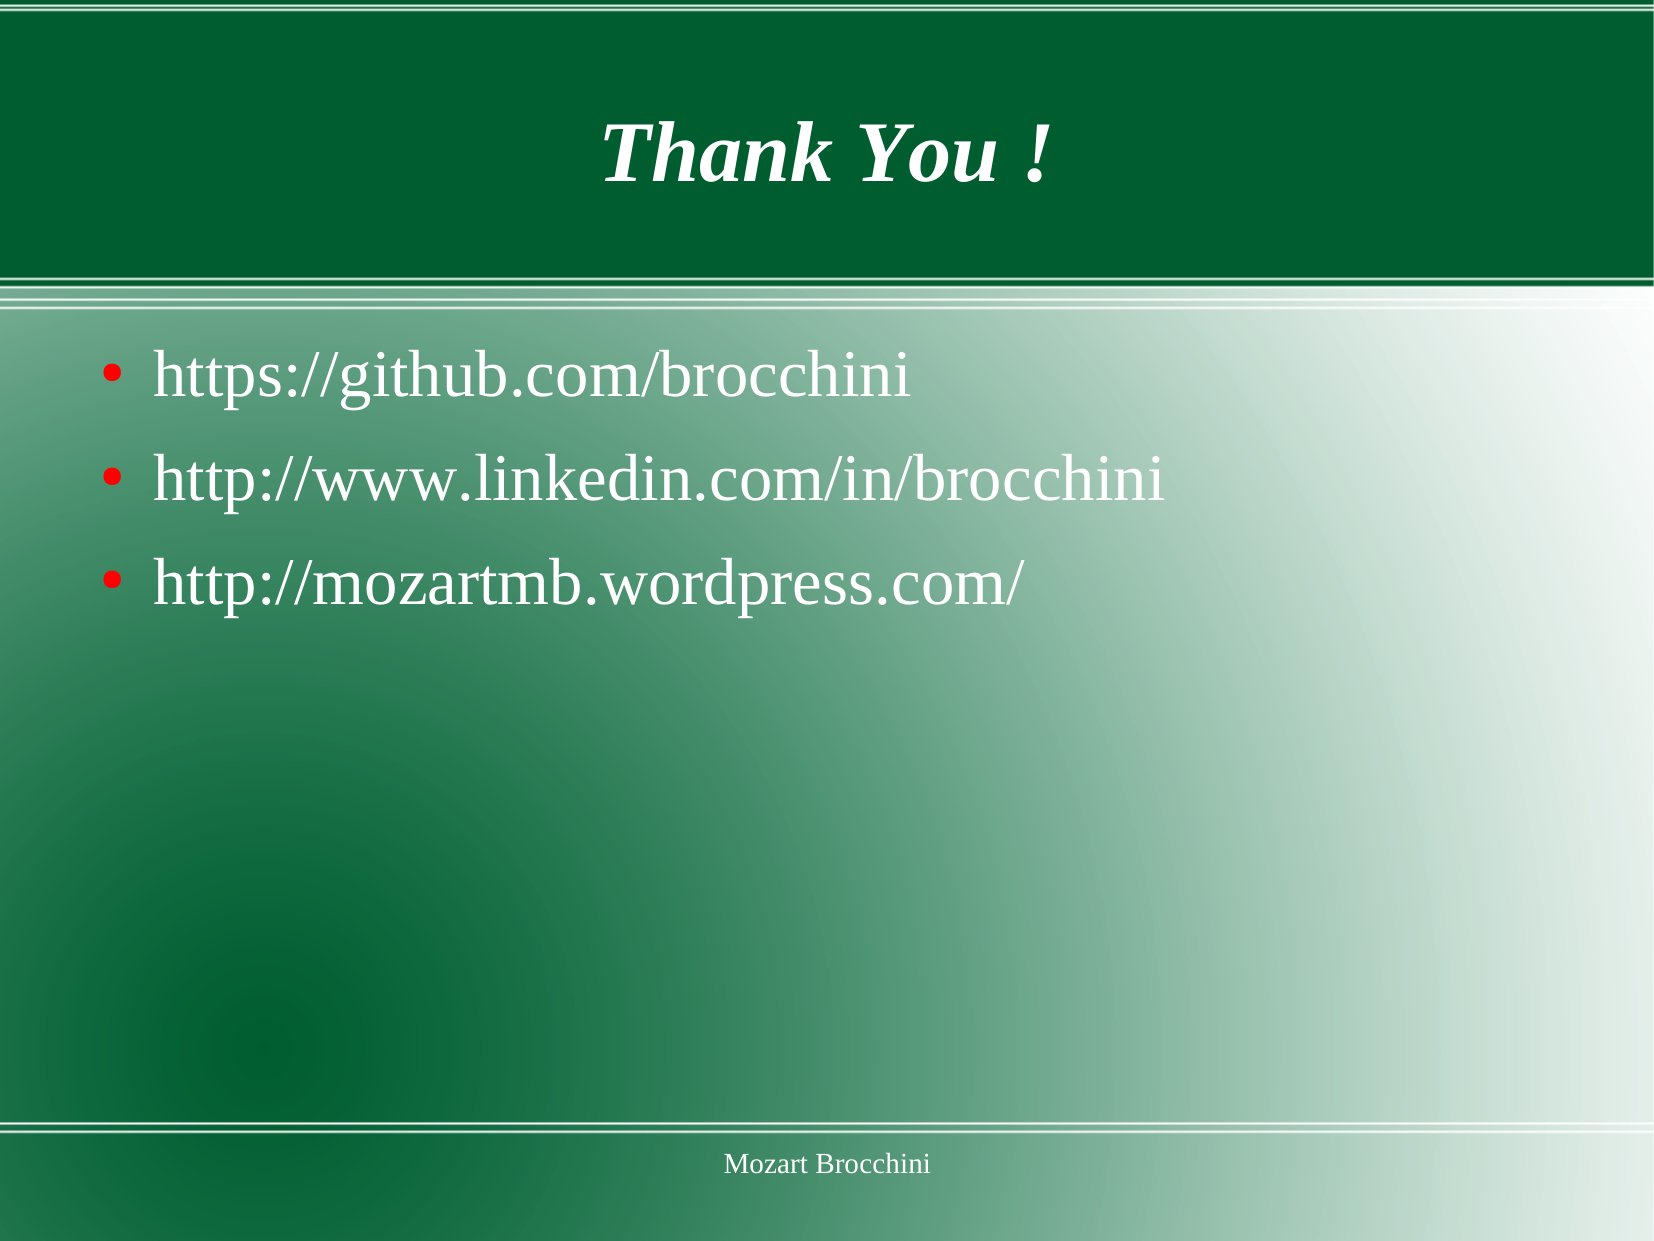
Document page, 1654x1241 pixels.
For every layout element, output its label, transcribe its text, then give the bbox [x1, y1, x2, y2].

picture [0, 0, 1654, 1241]
list https://github.com/brocchini http://www.linkedin.com/in/brocchini http://mozartmb.wordpress.com/ [82, 337, 1571, 1052]
title Thank You ! [82, 49, 1571, 257]
